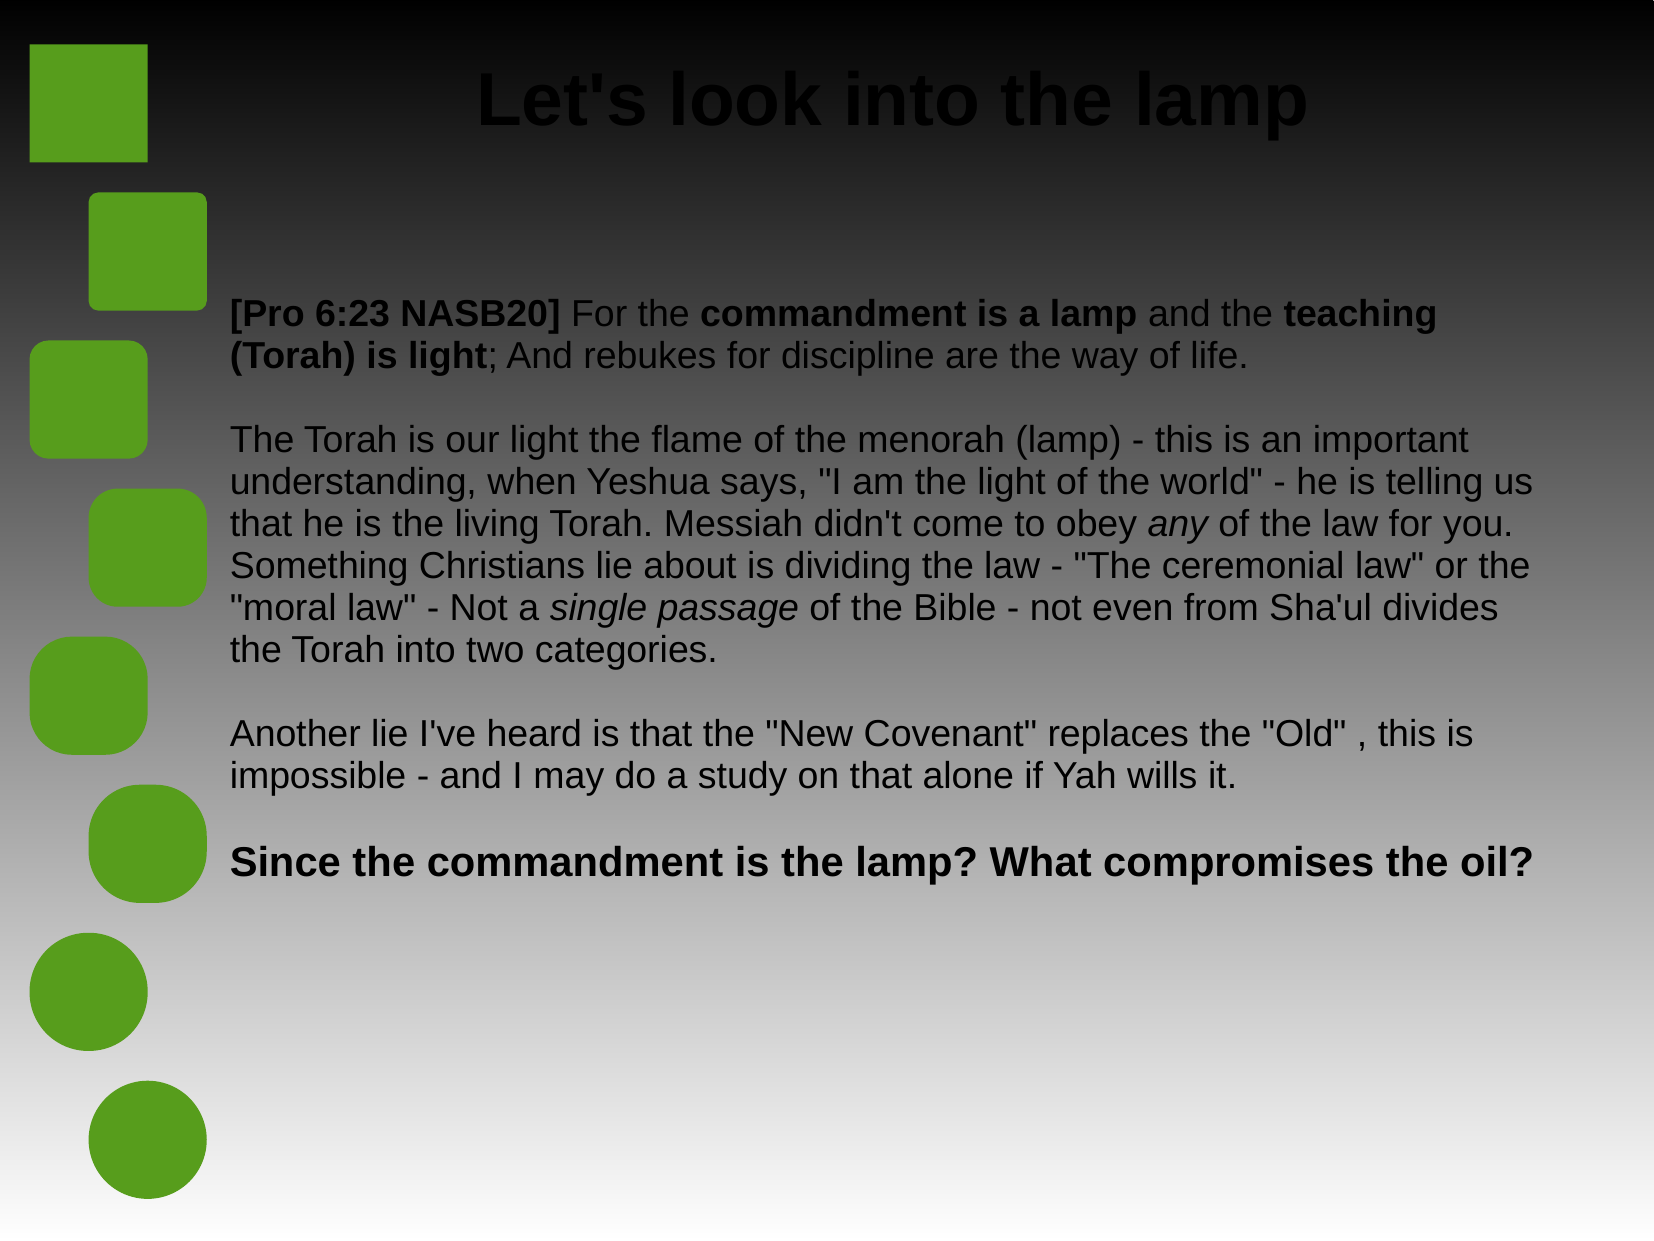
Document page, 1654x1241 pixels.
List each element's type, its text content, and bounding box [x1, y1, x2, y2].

list [Pro 6:23 NASB20] For the commandment is a lamp and the teaching (Torah) is light; And rebukes for discipline are the way of life. The Torah is our light the flame of the menorah (lamp) - this is an important understanding, when Yeshua says, "I am the light of the world" - he is telling us that he is the living Torah. Messiah didn't come to obey any of the law for you. Something Christians lie about is dividing the law - "The ceremonial law" or the "moral law" - Not a single passage of the Bible - not even from Sha'ul divides the Torah into two categories. Another lie I've heard is that the "New Covenant" replaces the "Old" , this is impossible - and I may do a study on that alone if Yah wills it. Since the commandment is the lamp? What compromises the oil? [214, 285, 1571, 1177]
title Let's look into the lamp [214, 49, 1571, 236]
